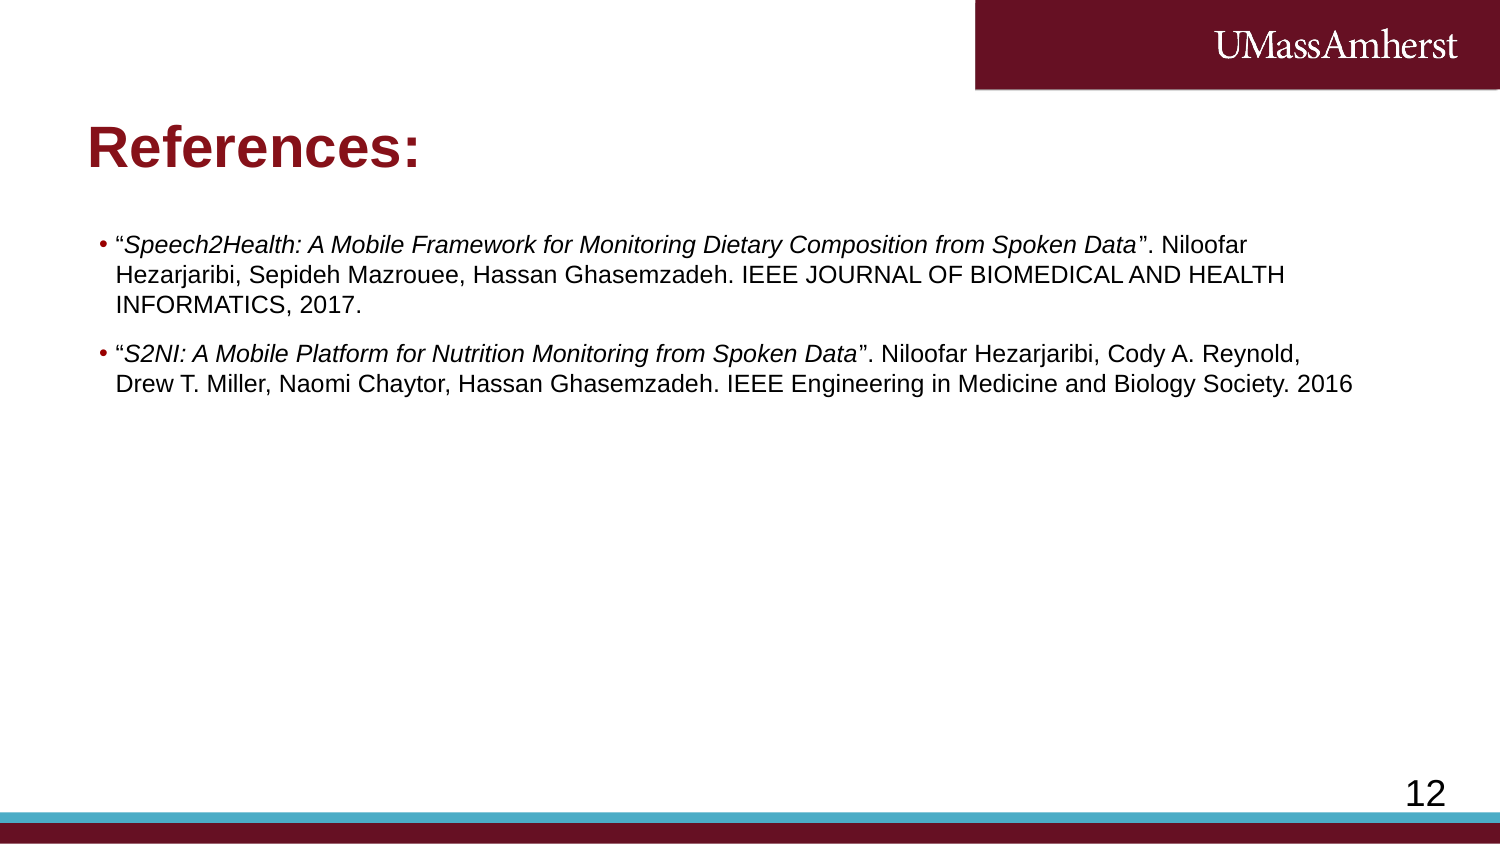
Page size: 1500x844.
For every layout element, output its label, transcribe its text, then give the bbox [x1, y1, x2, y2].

text_box “Speech2Health: A Mobile Framework for Monitoring Dietary Composition from Spoken Data”. Niloofar Hezarjaribi, Sepideh Mazrouee, Hassan Ghasemzadeh. IEEE JOURNAL OF BIOMEDICAL AND HEALTH INFORMATICS, 2017. “S2NI: A Mobile Platform for Nutrition Monitoring from Spoken Data”. Niloofar Hezarjaribi, Cody A. Reynold, Drew T. Miller, Naomi Chaytor, Hassan Ghasemzadeh. IEEE Engineering in Medicine and Biology Society. 2016 [63, 213, 1374, 754]
text_box <number> [1111, 769, 1462, 814]
text_box References: [72, 53, 1273, 195]
picture [1214, 28, 1458, 59]
